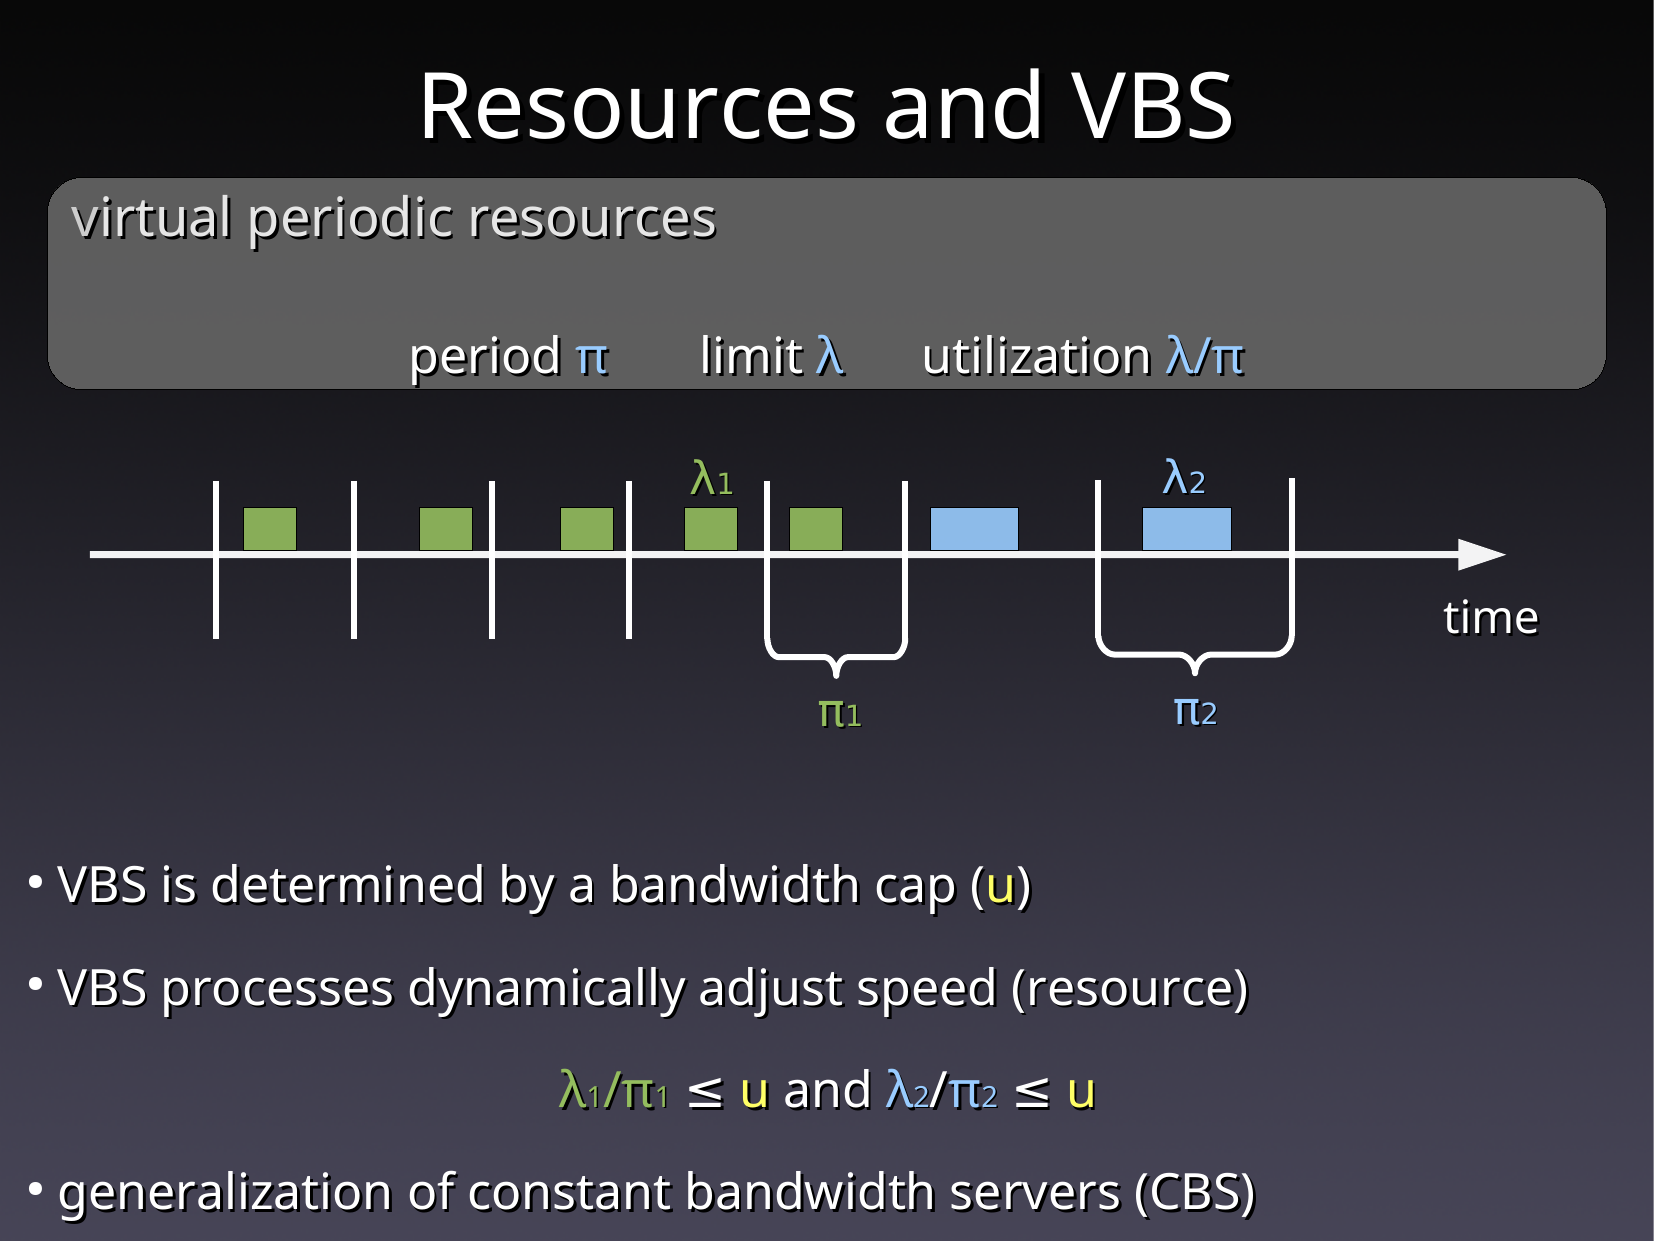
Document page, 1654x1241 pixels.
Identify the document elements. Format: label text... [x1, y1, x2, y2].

text_box λ2 [1156, 450, 1213, 505]
picture [0, 0, 1654, 1241]
text_box π1 [806, 683, 875, 739]
text_box virtual periodic resources period π limit λ utilization λ/π [47, 177, 1607, 390]
text_box [789, 507, 843, 551]
text_box [1142, 507, 1232, 551]
text_box VBS is determined by a bandwidth cap (u) VBS processes dynamically adjust speed (resource) λ1/π1 ≤ u and λ2/π2 ≤ u generalization of constant bandwidth servers (CBS) [Abeni and Buttazzo 2004] [26, 814, 1630, 1241]
text_box [243, 507, 297, 551]
text_box λ1 [684, 451, 740, 506]
title Resources and VBS [120, 0, 1533, 177]
text_box [419, 507, 473, 551]
text_box [930, 507, 1019, 551]
text_box [684, 507, 738, 551]
text_box π2 [1160, 682, 1232, 738]
text_box time [1443, 584, 1568, 647]
text_box [560, 507, 614, 551]
